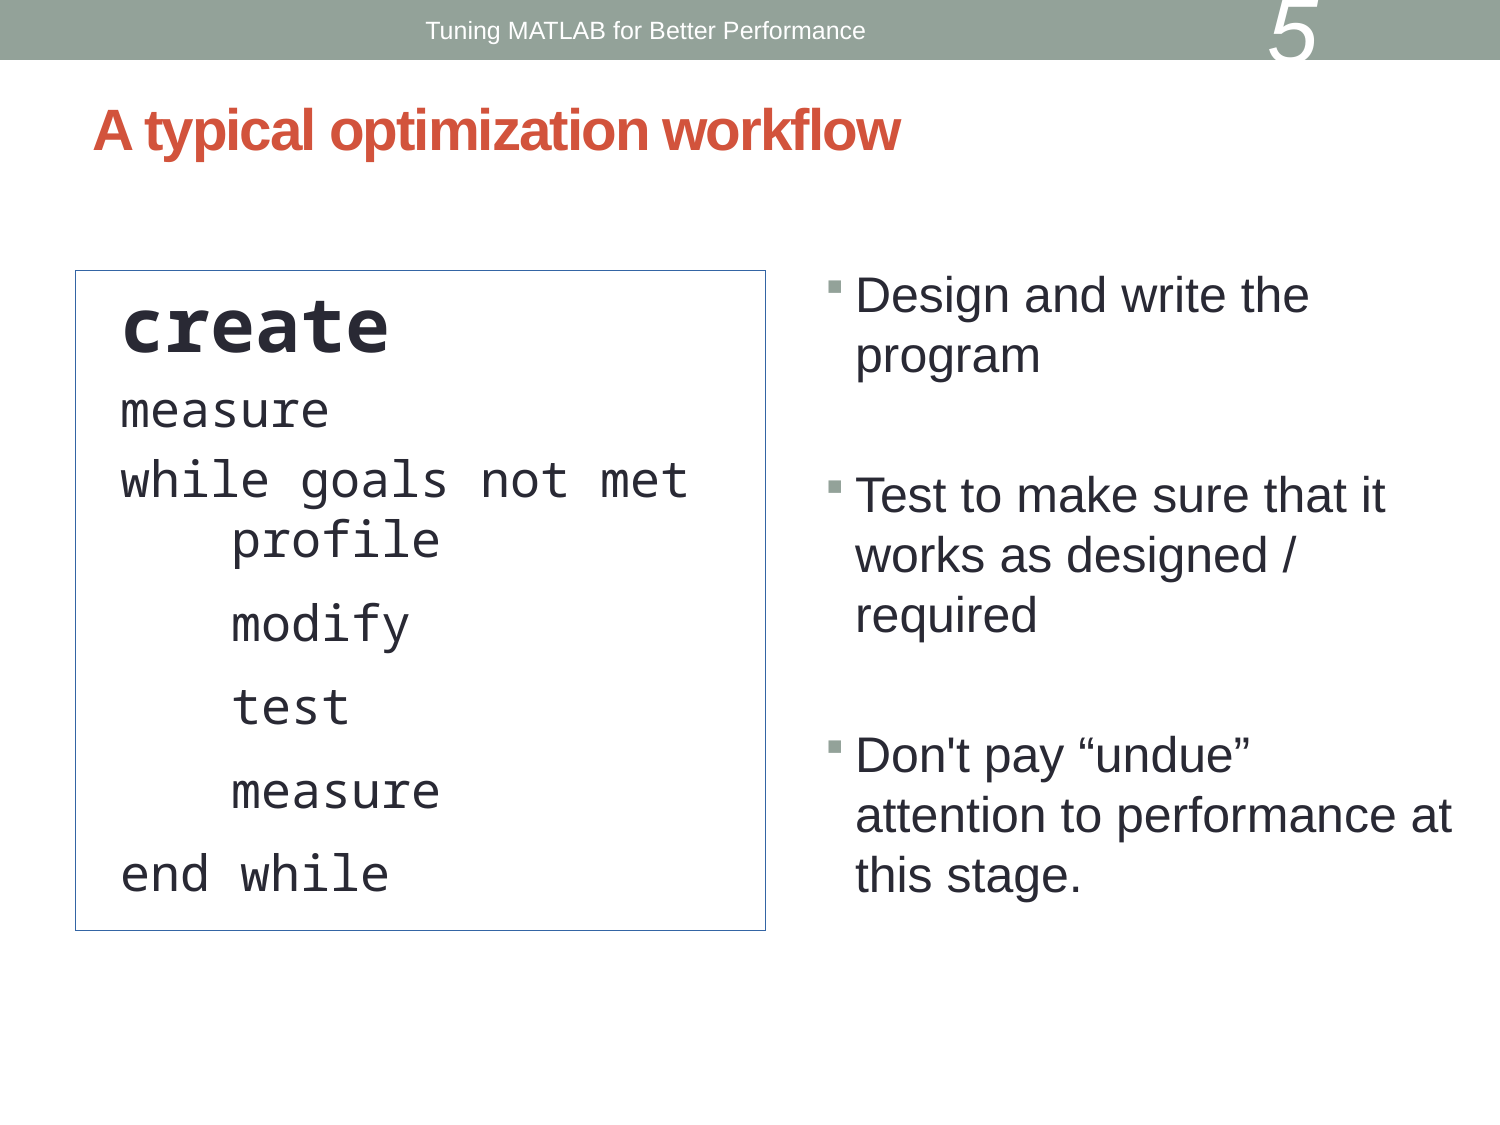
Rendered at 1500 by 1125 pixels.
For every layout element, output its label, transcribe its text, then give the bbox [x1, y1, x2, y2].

list Design and write the program Test to make sure that it works as designed / required Don't pay “undue” attention to performance at this stage. [810, 254, 1471, 916]
footer Tuning MATLAB for Better Performance [410, 3, 1086, 57]
title A typical optimization workflow [77, 66, 1357, 188]
list create measure while goals not met profile modify test measure end while [75, 270, 766, 931]
slide_number <number> [1252, 0, 1428, 54]
